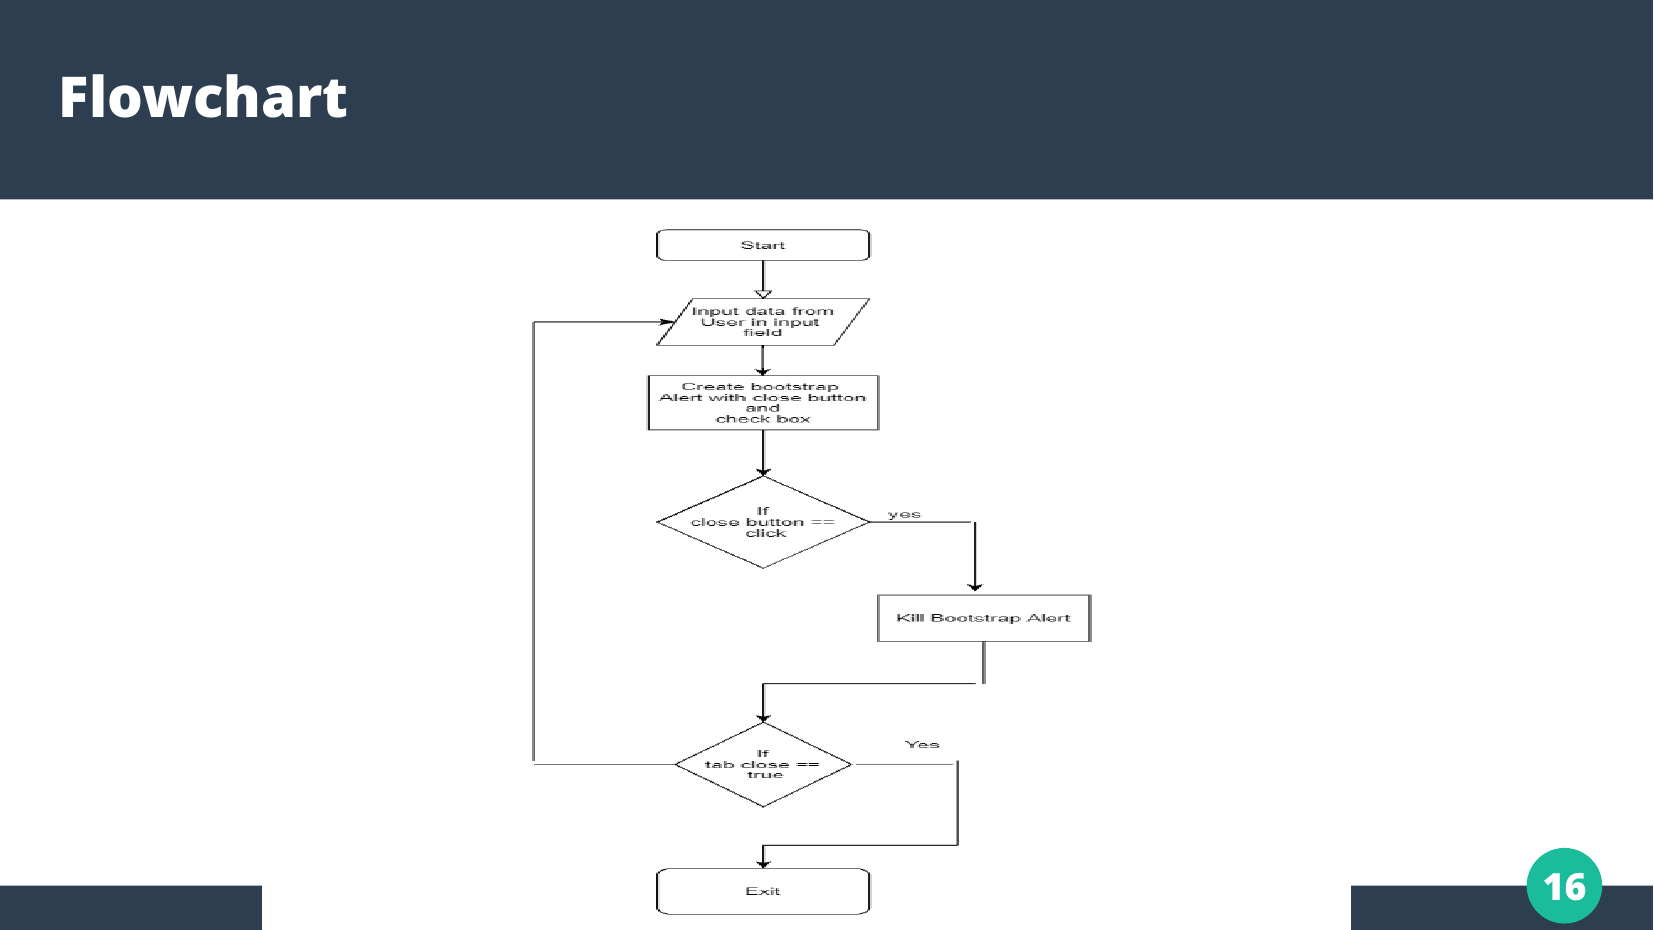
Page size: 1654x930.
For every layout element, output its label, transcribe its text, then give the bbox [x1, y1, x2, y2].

title Flowchart [58, 36, 1594, 155]
picture [262, 225, 1351, 930]
